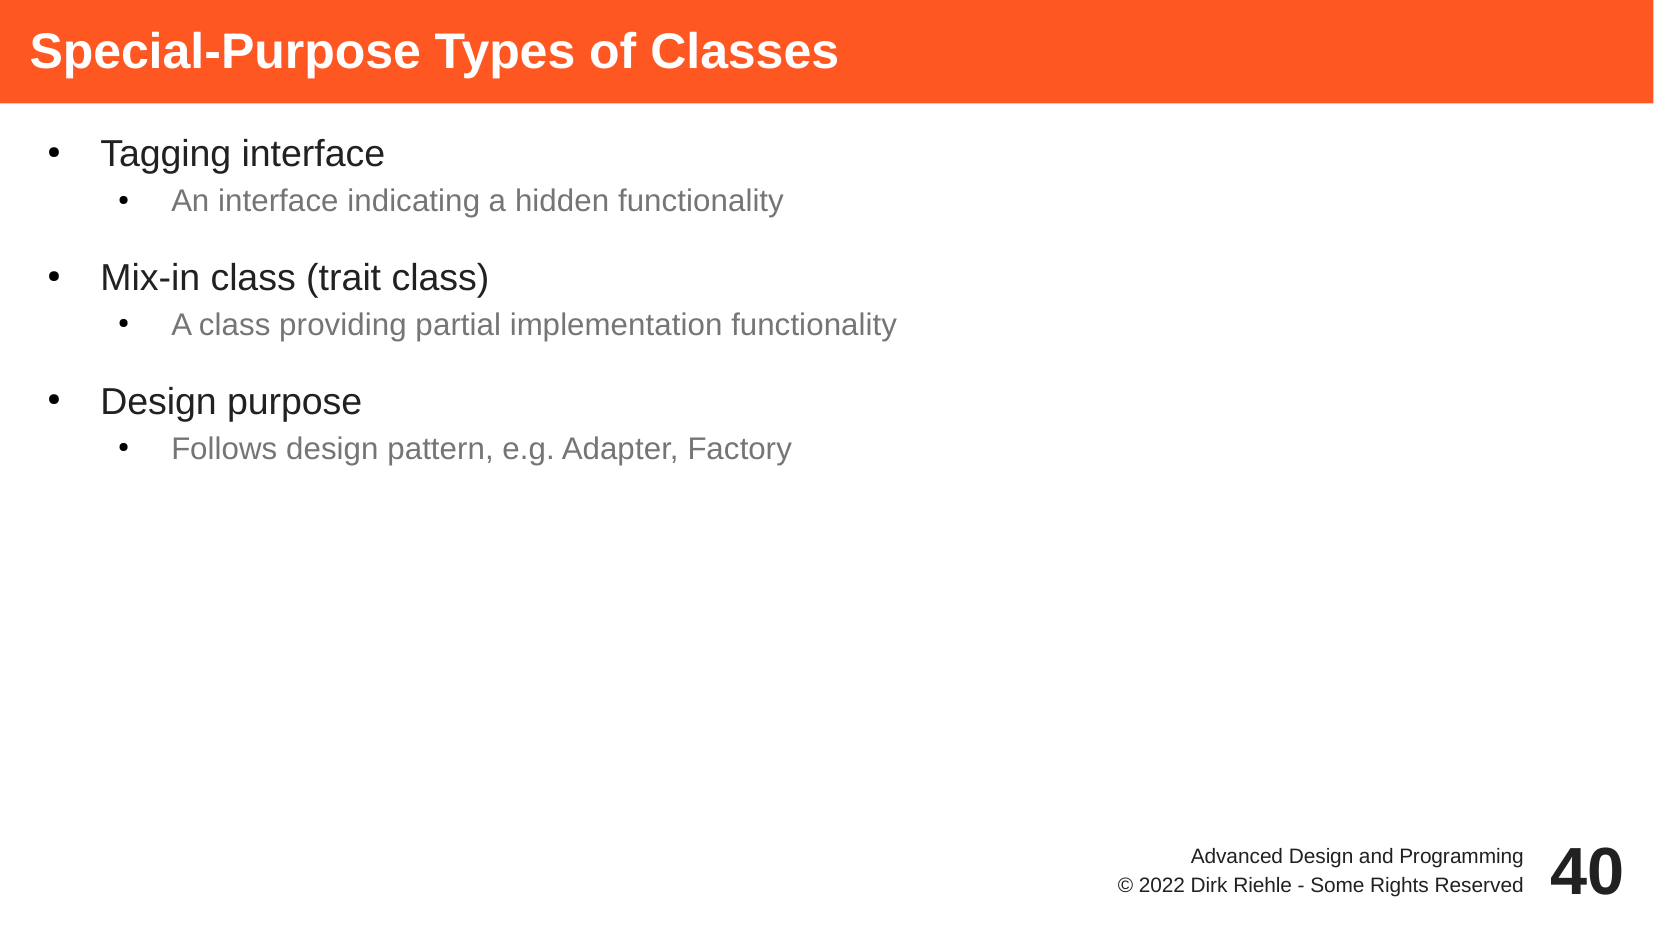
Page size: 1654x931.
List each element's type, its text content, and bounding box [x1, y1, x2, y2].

title Special-Purpose Types of Classes [0, 0, 1654, 104]
list Tagging interface An interface indicating a hidden functionality Mix-in class (trait class) A class providing partial implementation functionality Design purpose Follows design pattern, e.g. Adapter, Factory [29, 132, 1625, 813]
